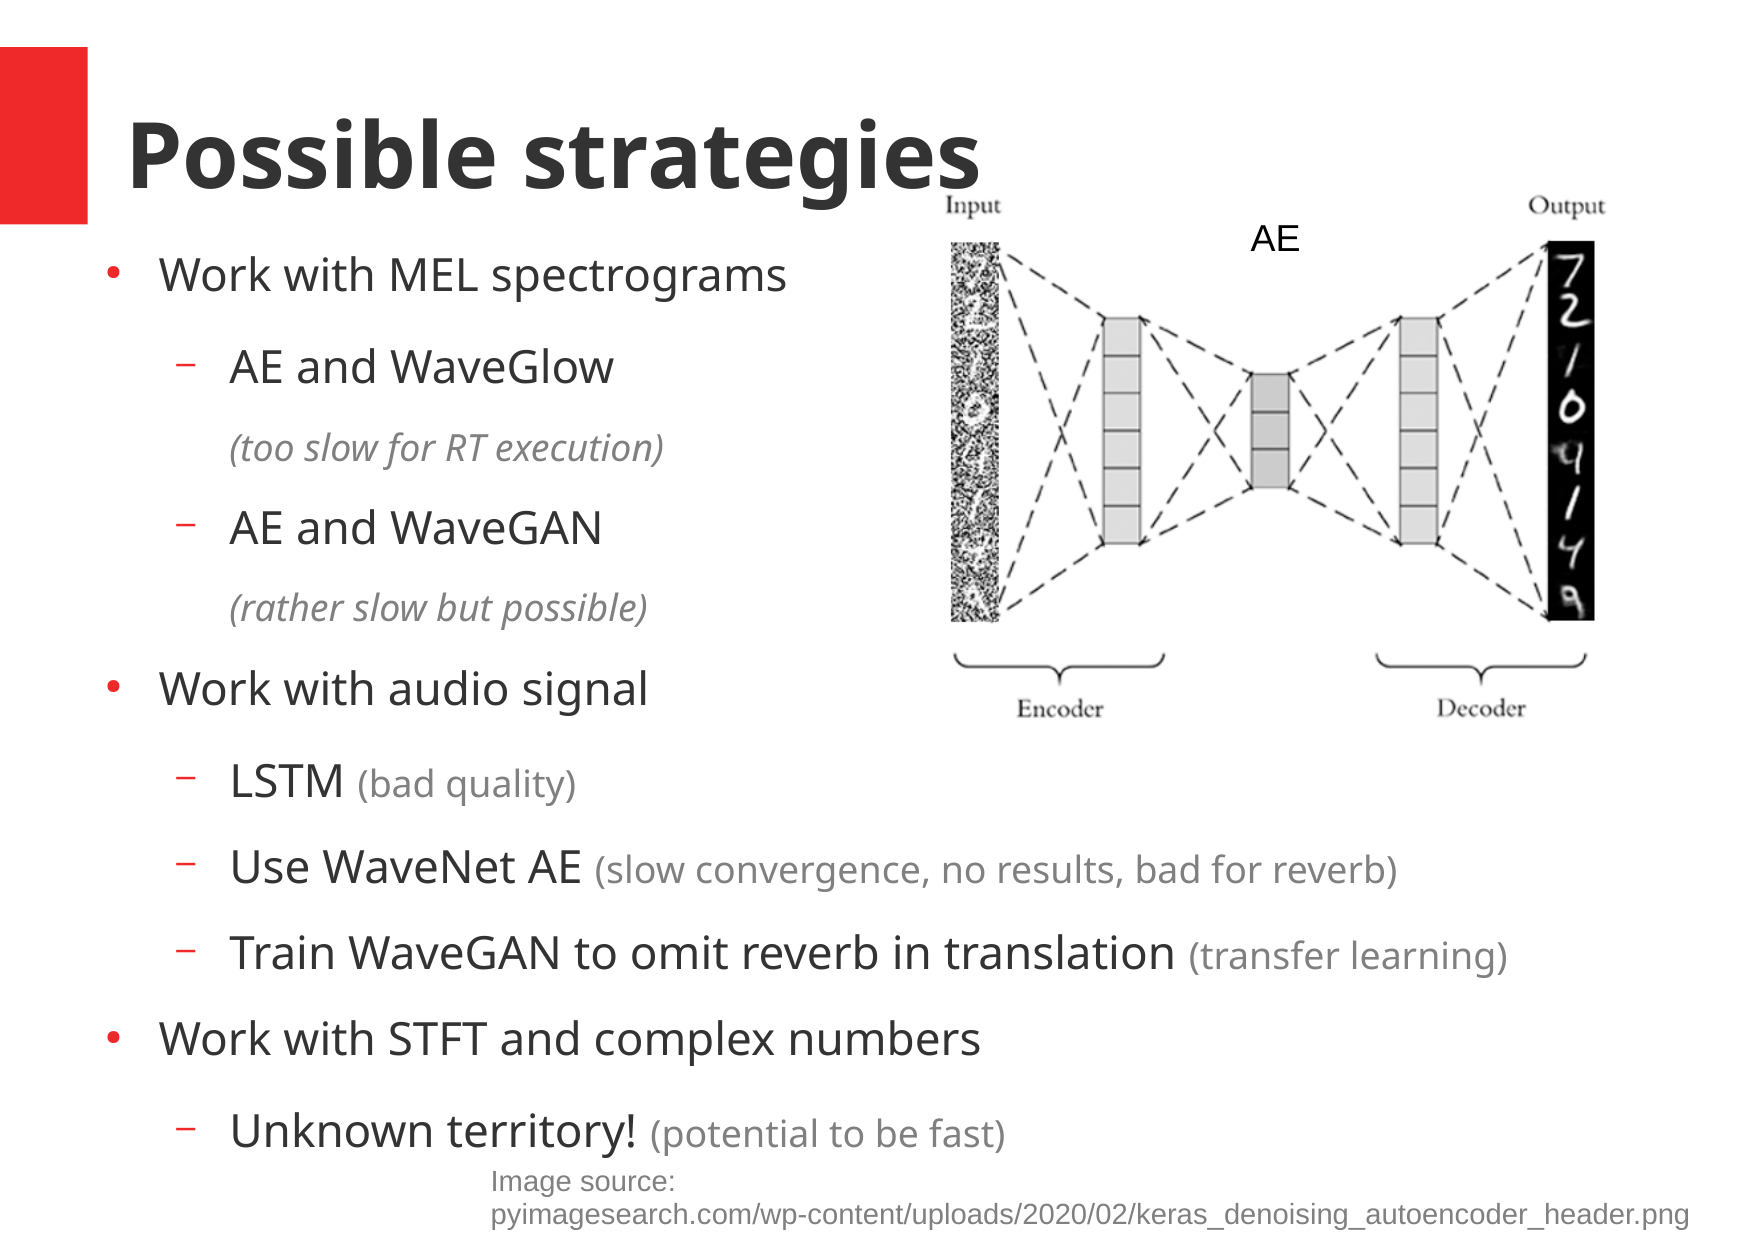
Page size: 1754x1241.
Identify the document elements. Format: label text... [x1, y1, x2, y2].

title Possible strategies [125, 49, 1667, 242]
text_box AE [1235, 210, 1316, 267]
list Work with MEL spectrograms AE and WaveGlow (too slow for RT execution) AE and WaveGAN (rather slow but possible) Work with audio signal LSTM (bad quality) Use WaveNet AE (slow convergence, no results, bad for reverb) Train WaveGAN to omit reverb in translation (transfer learning) Work with STFT and complex numbers Unknown territory! (potential to be fast) [87, 242, 1667, 963]
text_box Image source: pyimagesearch.com/wp-content/uploads/2020/02/keras_denoising_autoencoder_header.png [475, 1157, 1754, 1239]
picture [861, 192, 1657, 723]
